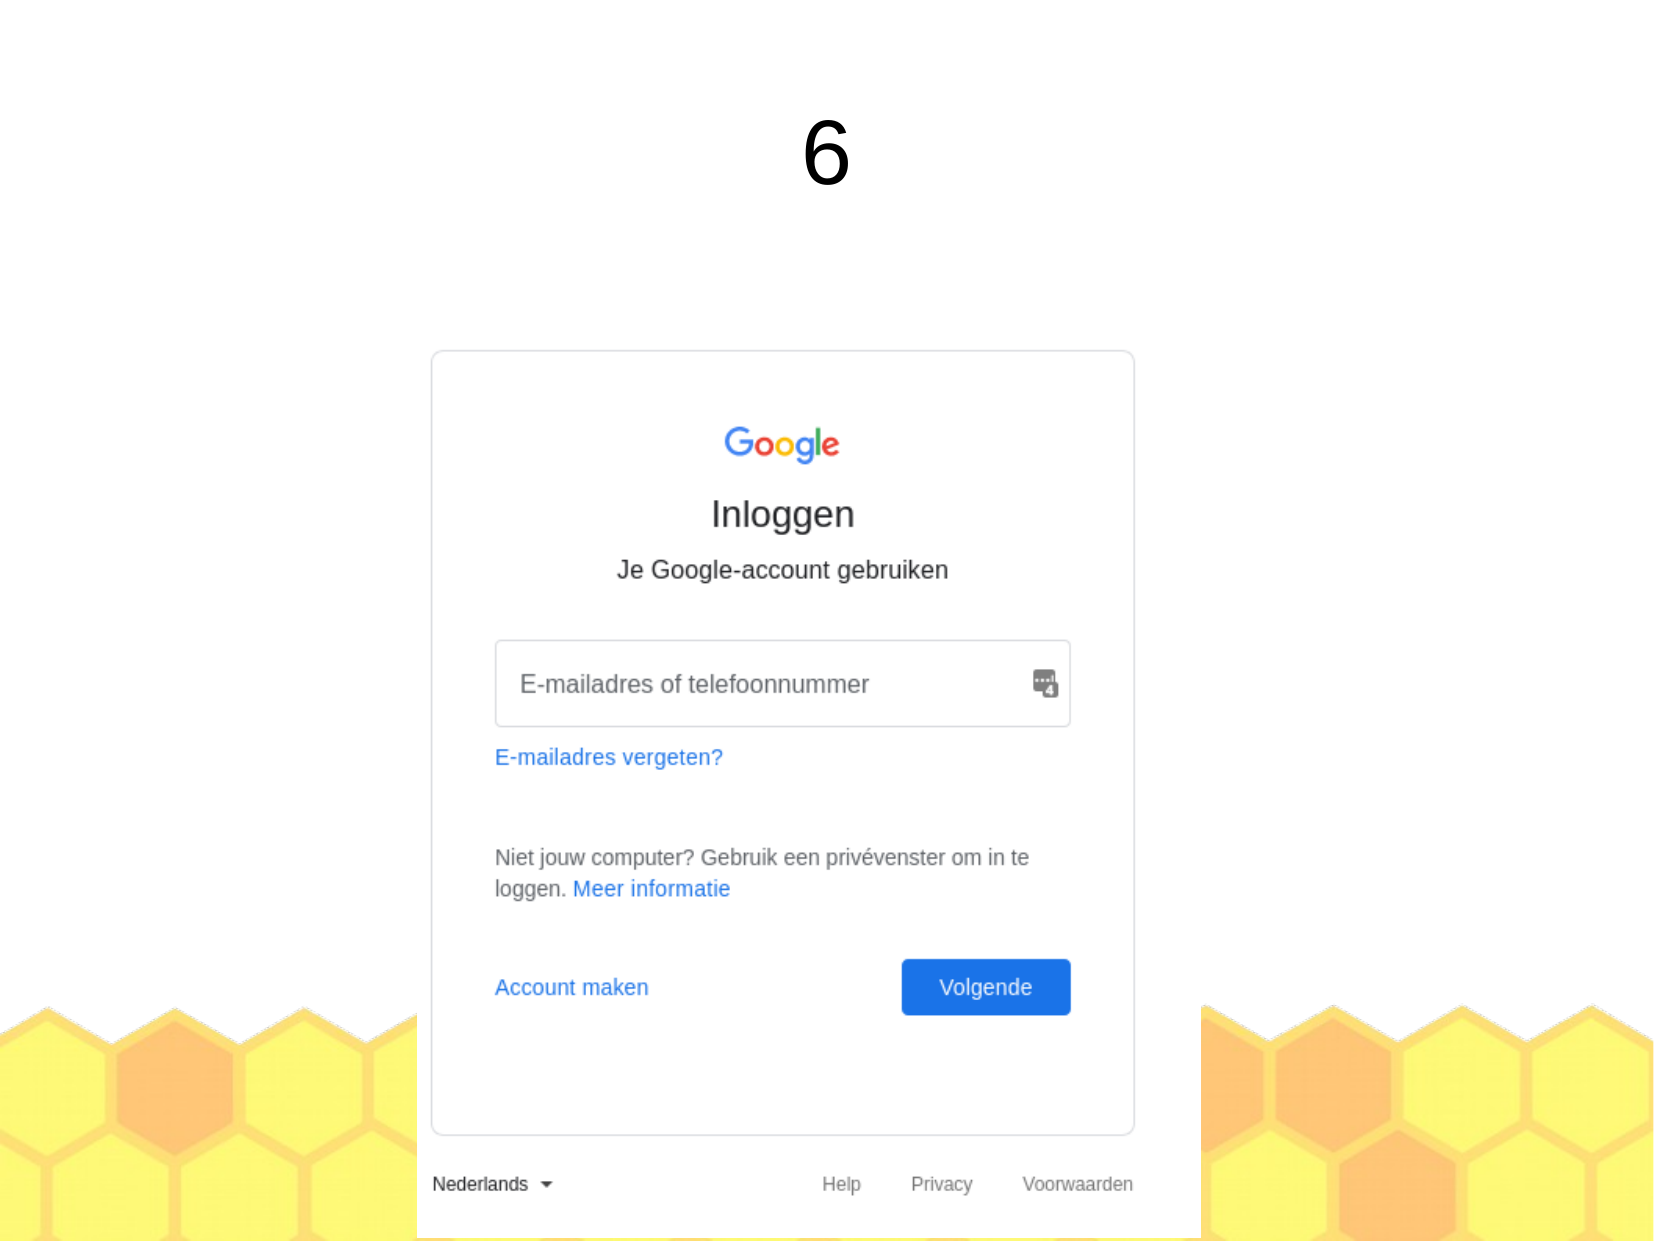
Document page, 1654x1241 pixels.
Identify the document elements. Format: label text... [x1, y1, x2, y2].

title 6 [82, 49, 1571, 257]
picture [0, 344, 1654, 1241]
